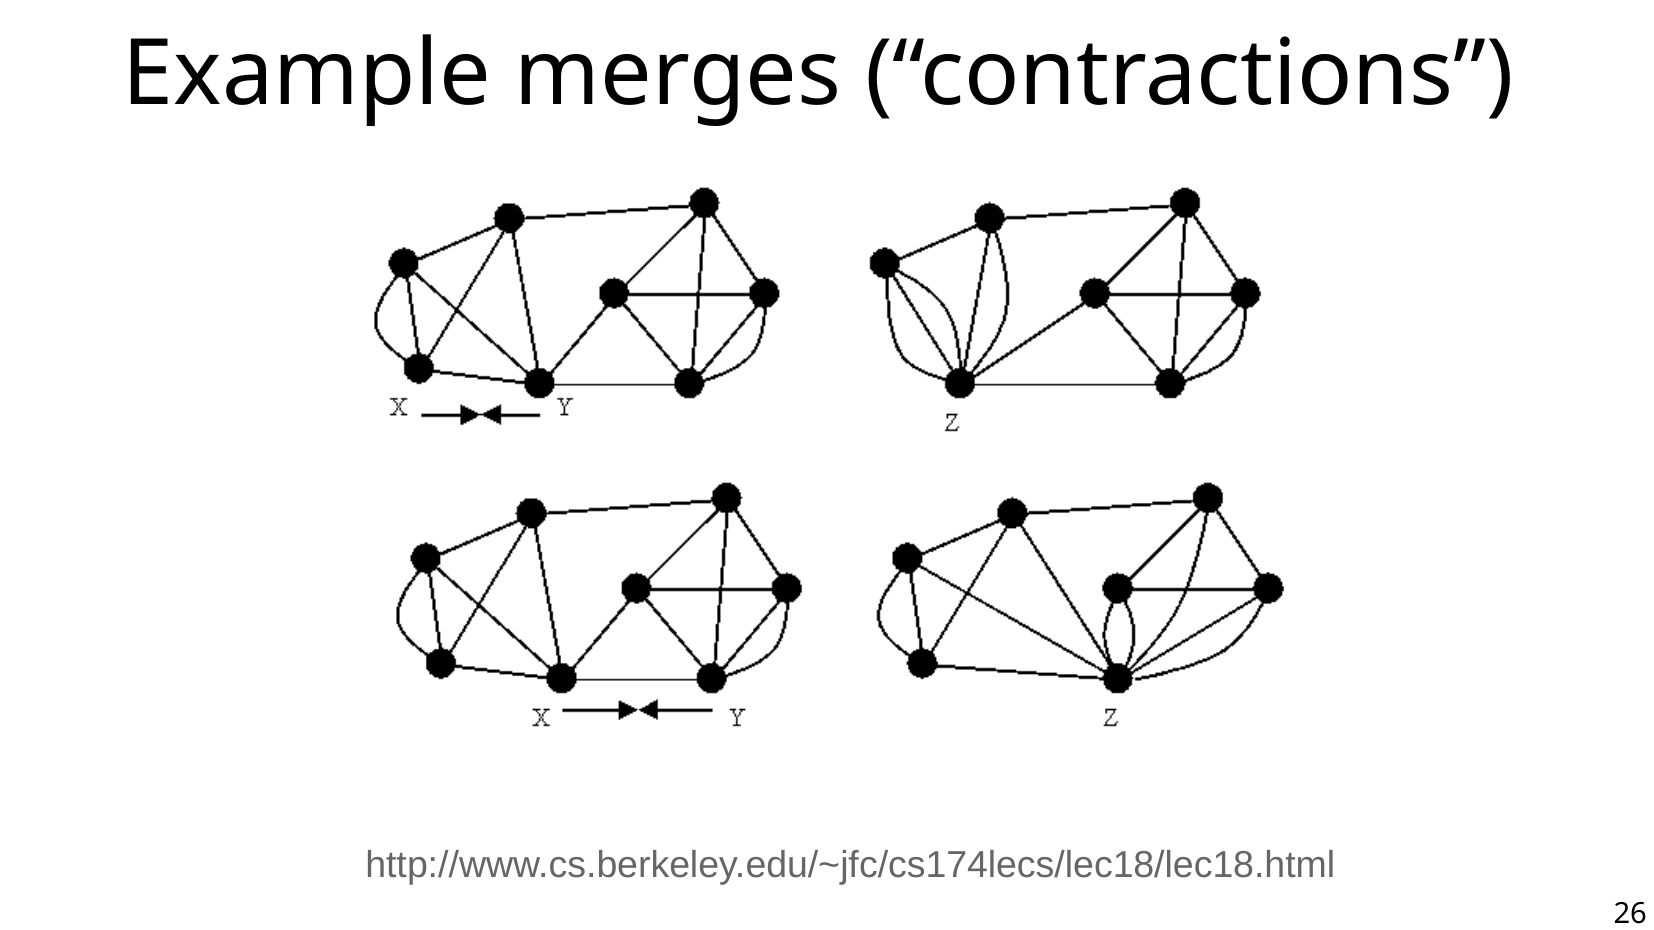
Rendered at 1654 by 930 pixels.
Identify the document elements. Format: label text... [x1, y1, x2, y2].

picture [367, 469, 1306, 742]
title Example merges (“contractions”) [75, 2, 1564, 135]
picture [345, 174, 1283, 447]
text_box http://www.cs.berkeley.edu/~jfc/cs174lecs/lec18/lec18.html [350, 836, 1396, 922]
